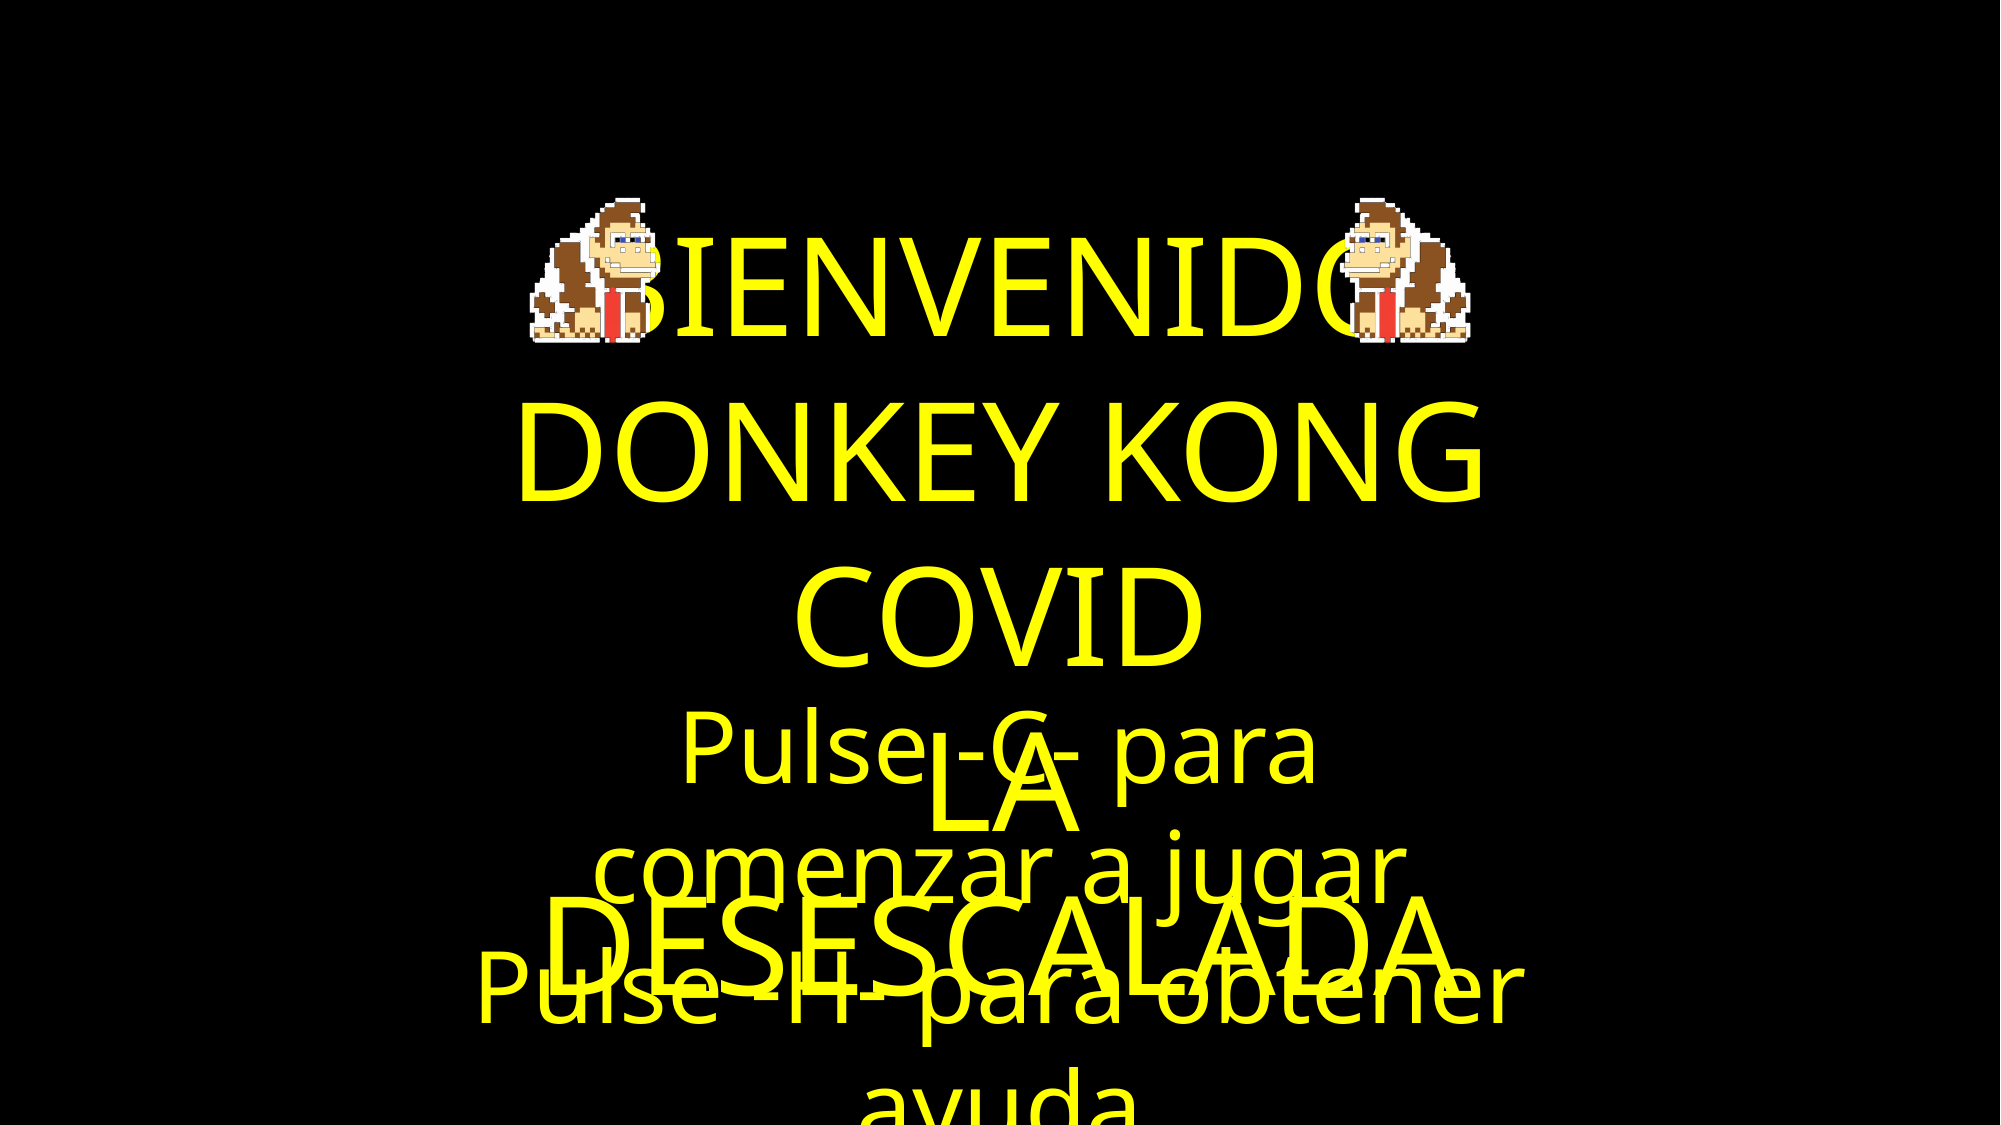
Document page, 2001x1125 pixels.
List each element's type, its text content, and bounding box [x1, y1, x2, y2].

text_box Pulse -C- para comenzar a jugar Pulse -H- para obtener ayuda [456, 676, 1544, 934]
picture [523, 191, 667, 357]
picture [1333, 191, 1477, 357]
text_box BIENVENIDO DONKEY KONG COVID LA DESESCALADA [474, 191, 1525, 676]
